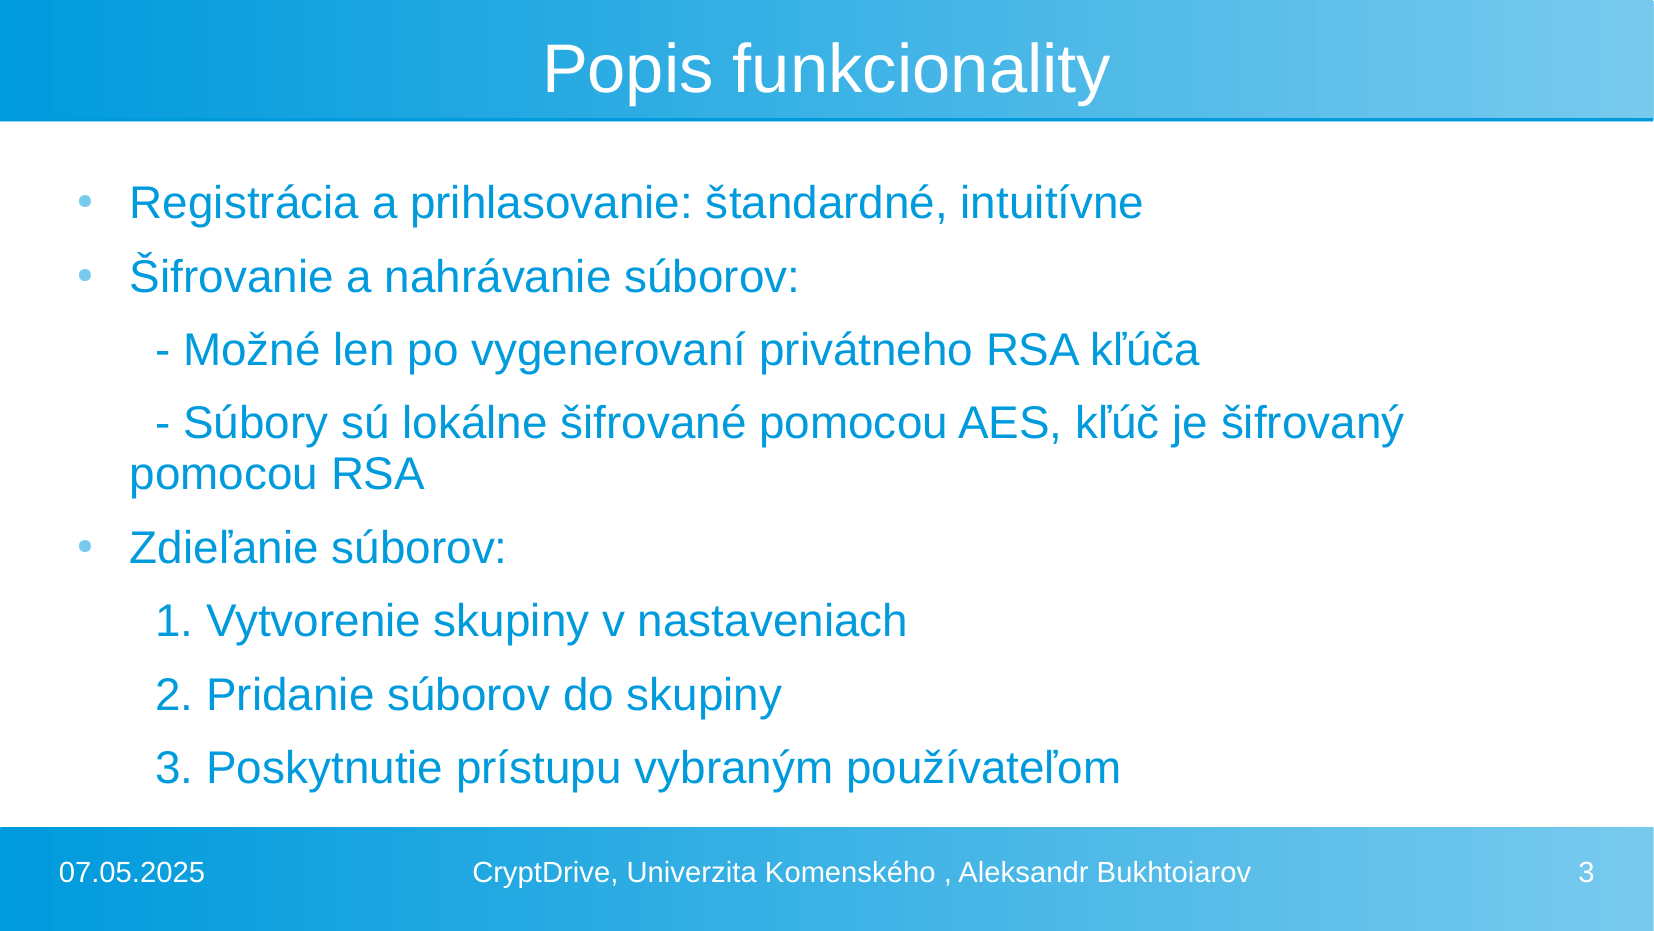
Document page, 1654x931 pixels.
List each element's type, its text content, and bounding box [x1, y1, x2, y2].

title Popis funkcionality [59, 29, 1595, 108]
list Registrácia a prihlasovanie: štandardné, intuitívne Šifrovanie a nahrávanie súborov: - Možné len po vygenerovaní privátneho RSA kľúča - Súbory sú lokálne šifrované pomocou AES, kľúč je šifrovaný pomocou RSA Zdieľanie súborov: 1. Vytvorenie skupiny v nastaveniach 2. Pridanie súborov do skupiny 3. Poskytnutie prístupu vybraným používateľom [59, 177, 1595, 768]
